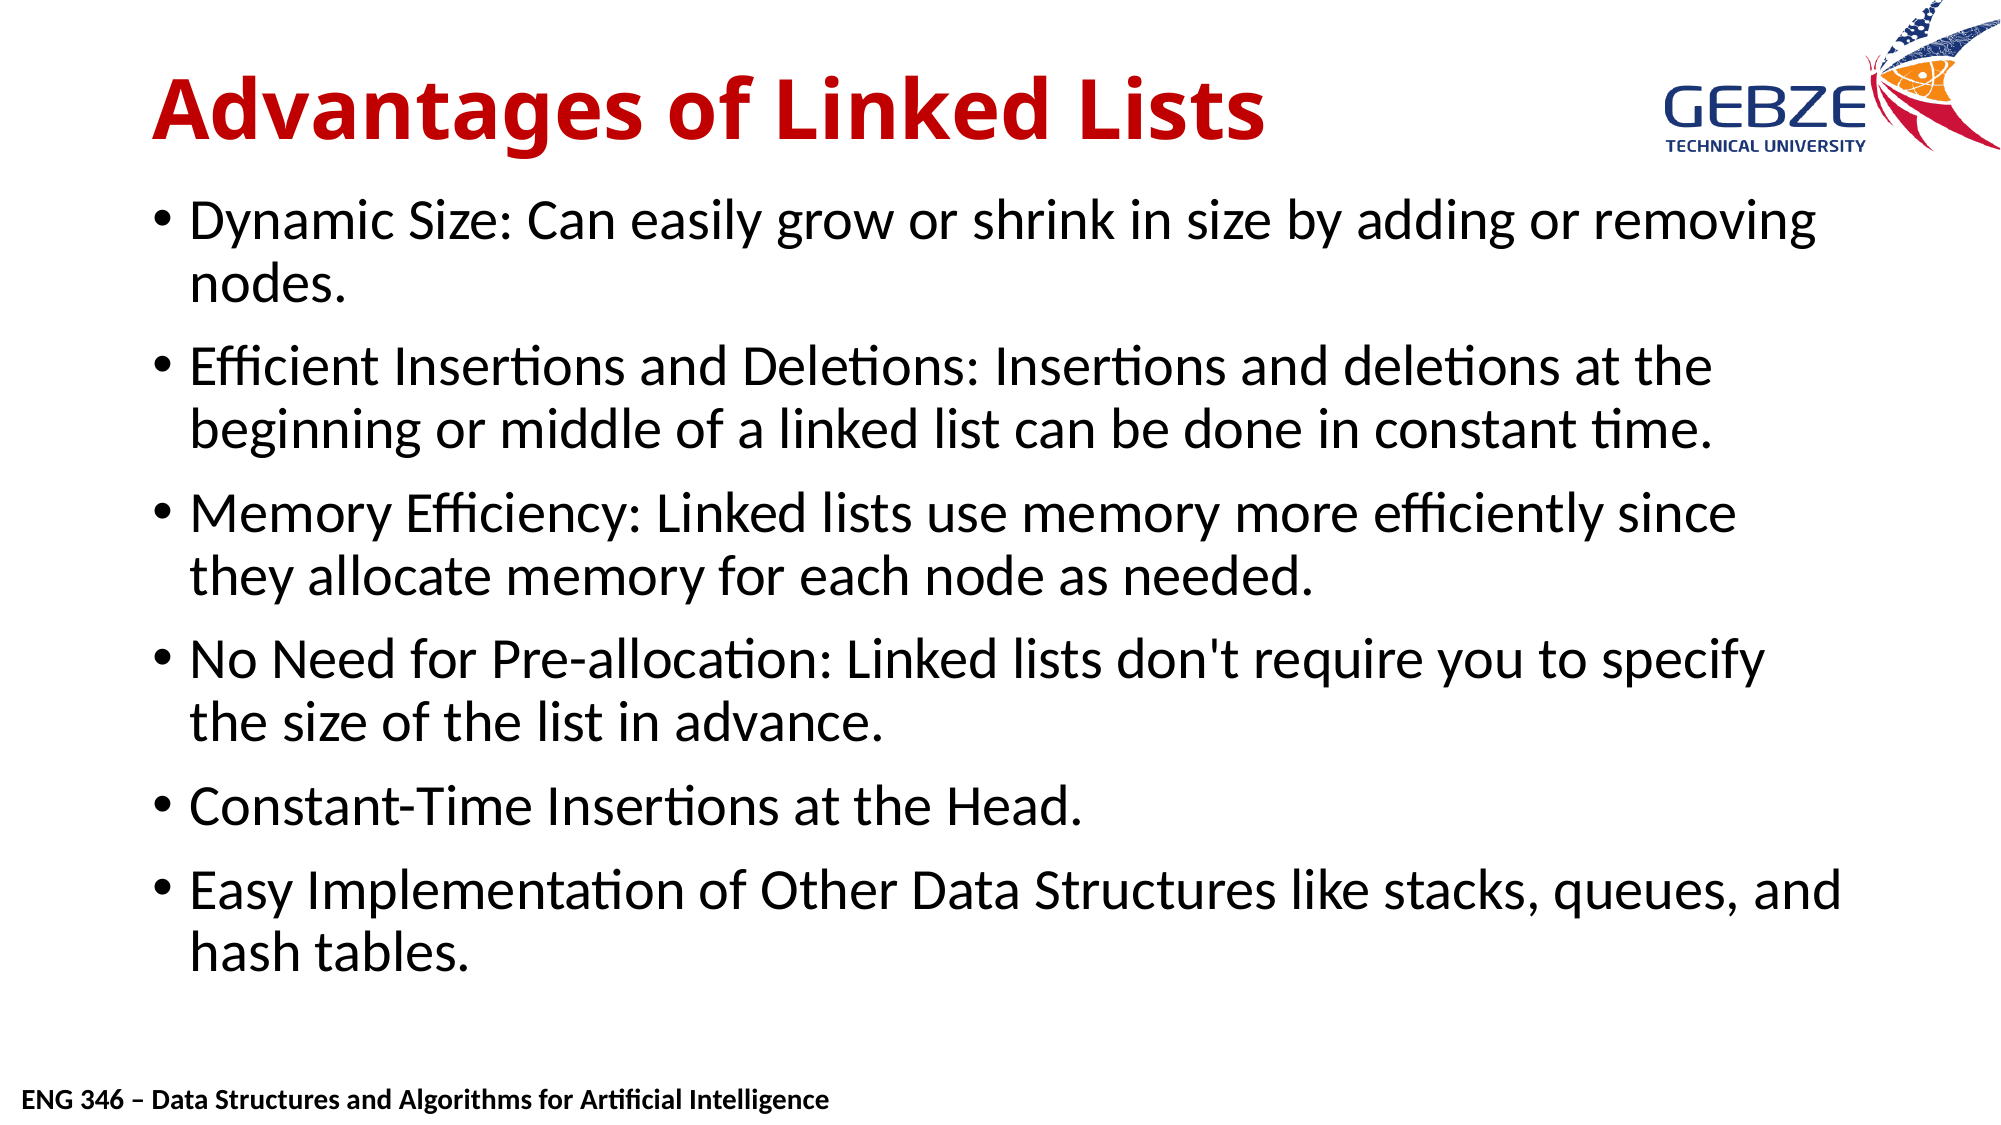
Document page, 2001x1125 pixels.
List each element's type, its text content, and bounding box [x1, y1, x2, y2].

picture [1665, 0, 2001, 152]
title Advantages of Linked Lists [137, 59, 1863, 166]
list Dynamic Size: Can easily grow or shrink in size by adding or removing nodes. Efficient Insertions and Deletions: Insertions and deletions at the beginning or middle of a linked list can be done in constant time. Memory Efficiency: Linked lists use memory more efficiently since they allocate memory for each node as needed. No Need for Pre-allocation: Linked lists don't require you to specify the size of the list in advance. Constant-Time Insertions at the Head. Easy Implementation of Other Data Structures like stacks, queues, and hash tables. [137, 181, 1863, 1014]
